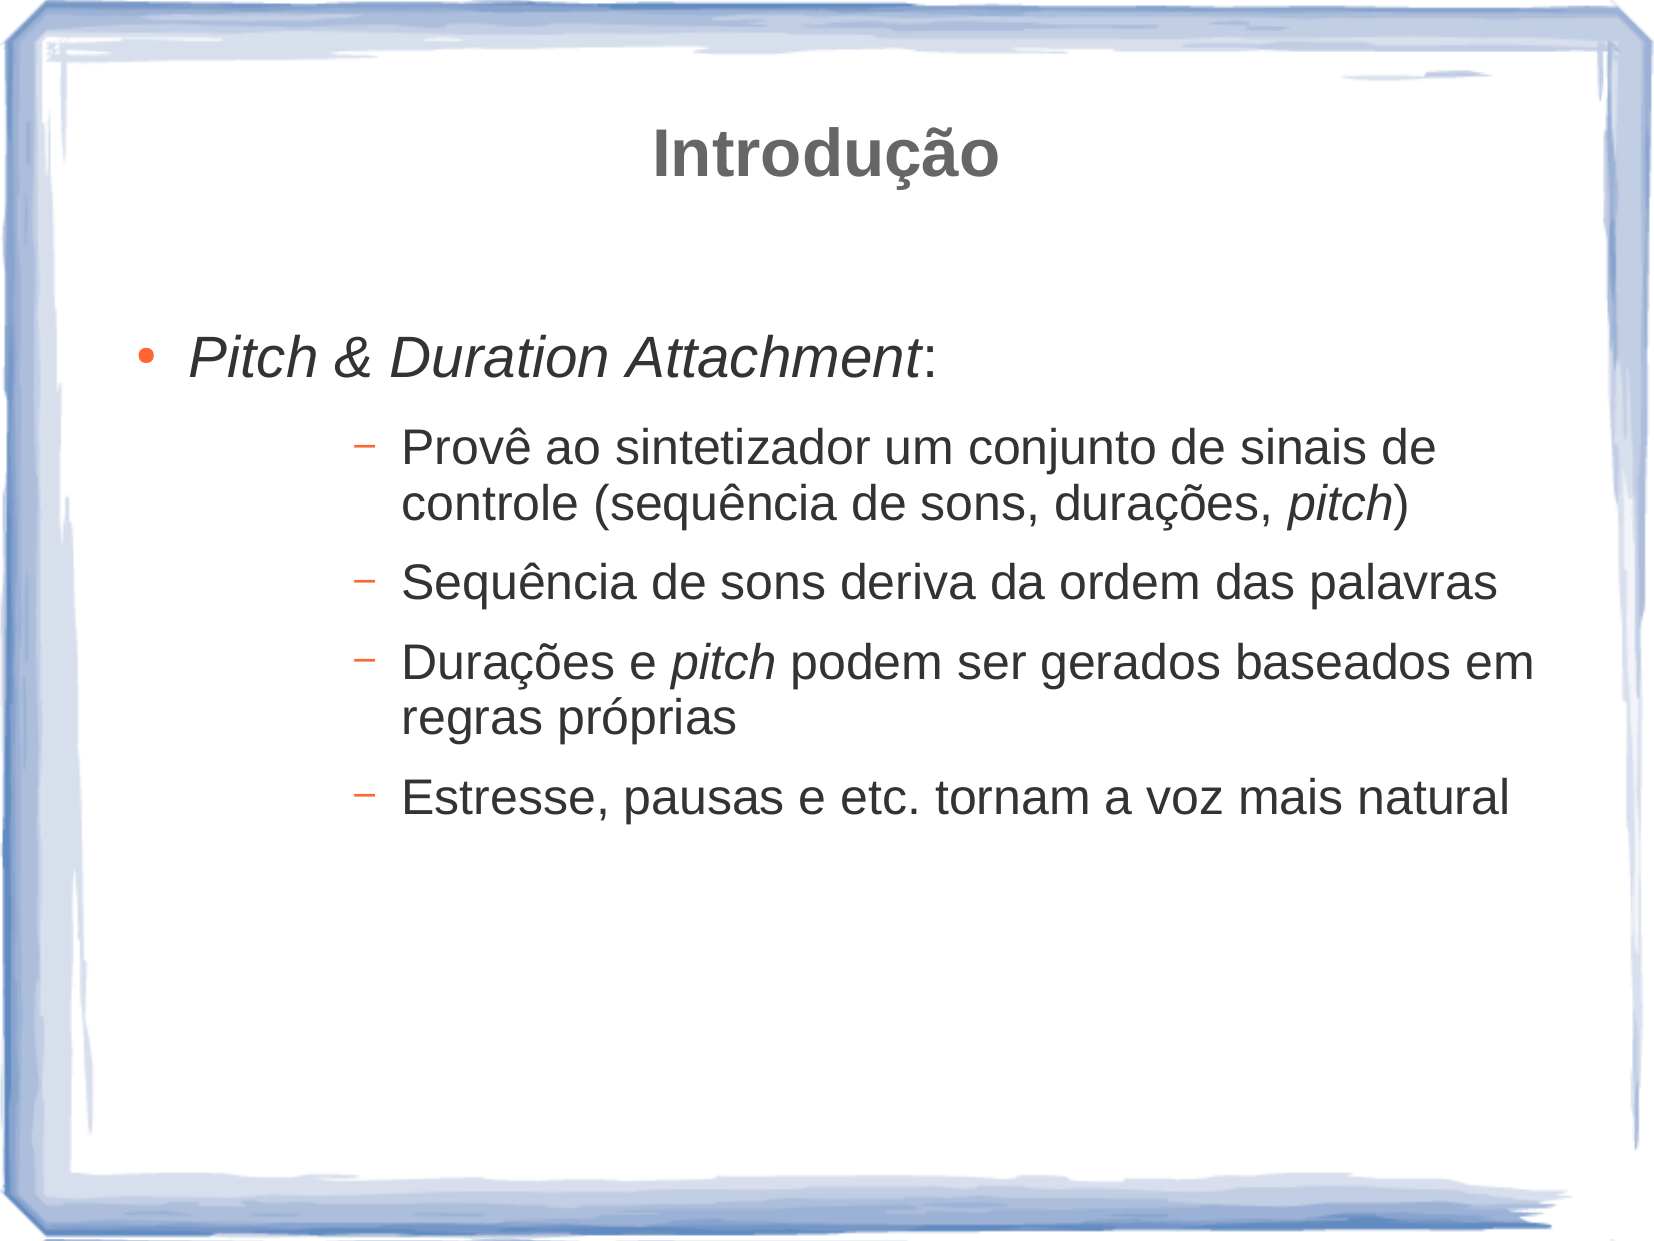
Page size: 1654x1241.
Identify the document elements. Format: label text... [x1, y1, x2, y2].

list Pitch & Duration Attachment: Provê ao sintetizador um conjunto de sinais de controle (sequência de sons, durações, pitch) Sequência de sons deriva da ordem das palavras Durações e pitch podem ser gerados baseados em regras próprias Estresse, pausas e etc. tornam a voz mais natural [118, 324, 1571, 1045]
picture [0, 0, 1654, 1241]
title Introdução [82, 49, 1571, 257]
